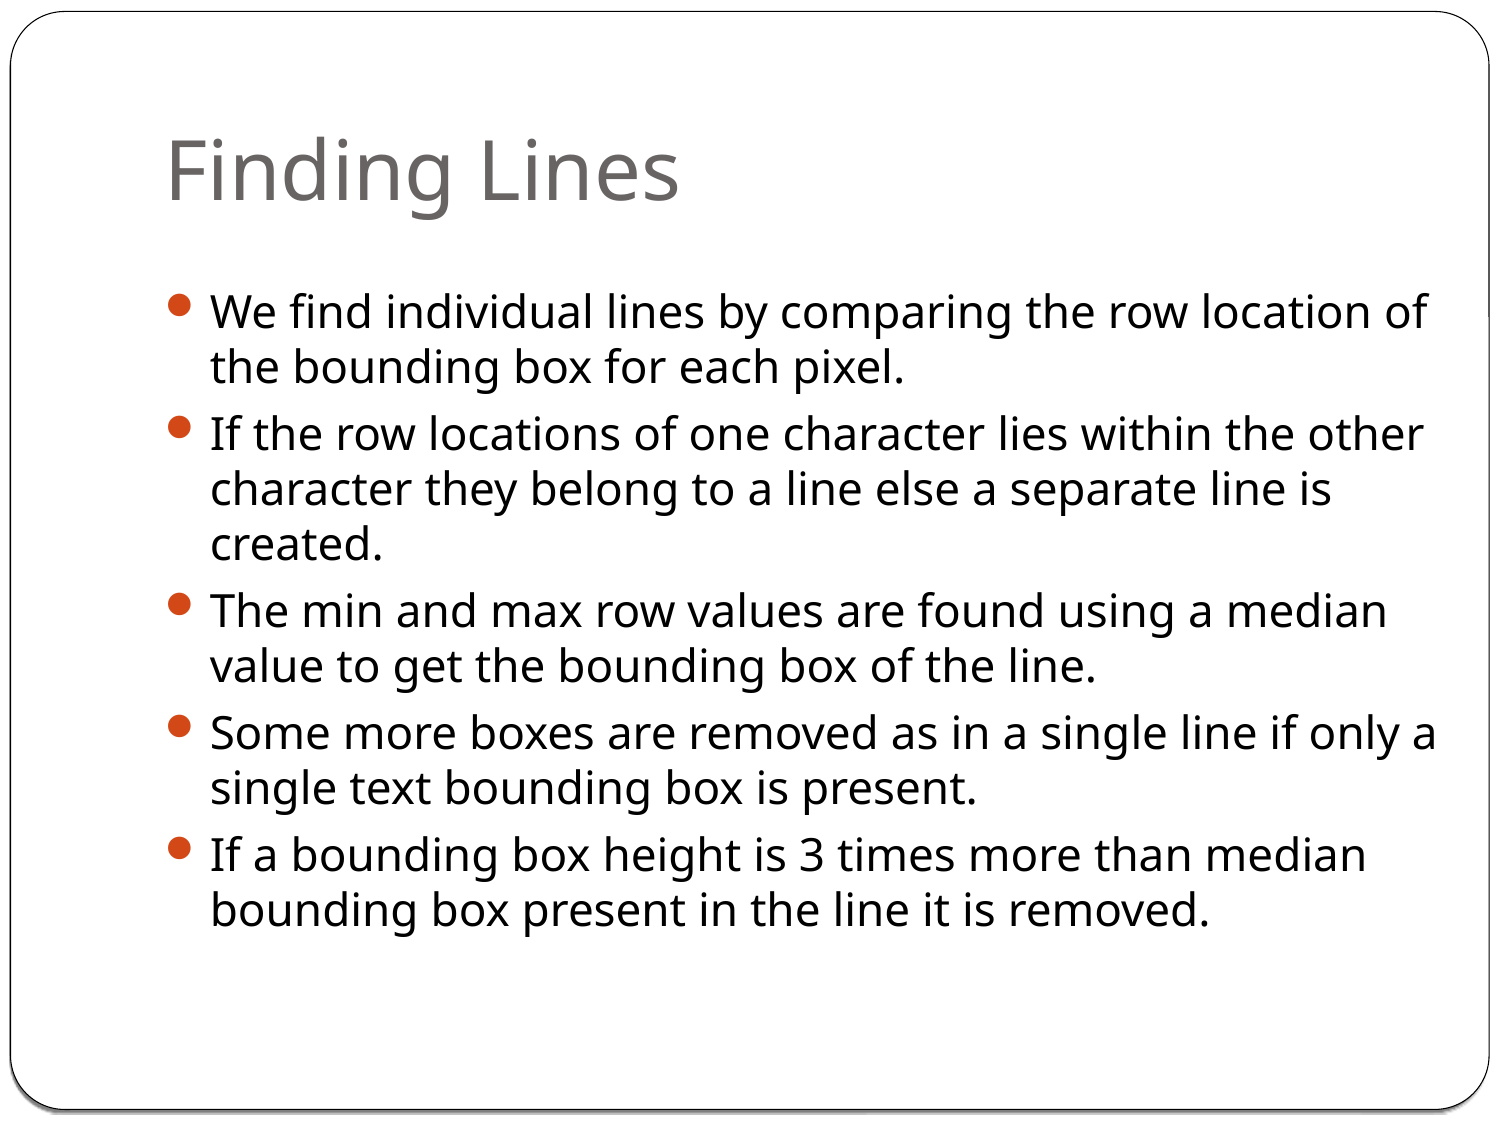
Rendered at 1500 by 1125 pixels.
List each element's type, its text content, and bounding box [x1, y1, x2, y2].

list We find individual lines by comparing the row location of the bounding box for each pixel. If the row locations of one character lies within the other character they belong to a line else a separate line is created. The min and max row values are found using a median value to get the bounding box of the line. Some more boxes are removed as in a single line if only a single text bounding box is present. If a bounding box height is 3 times more than median bounding box present in the line it is removed. [150, 248, 1477, 827]
title Finding Lines [150, 45, 1425, 233]
